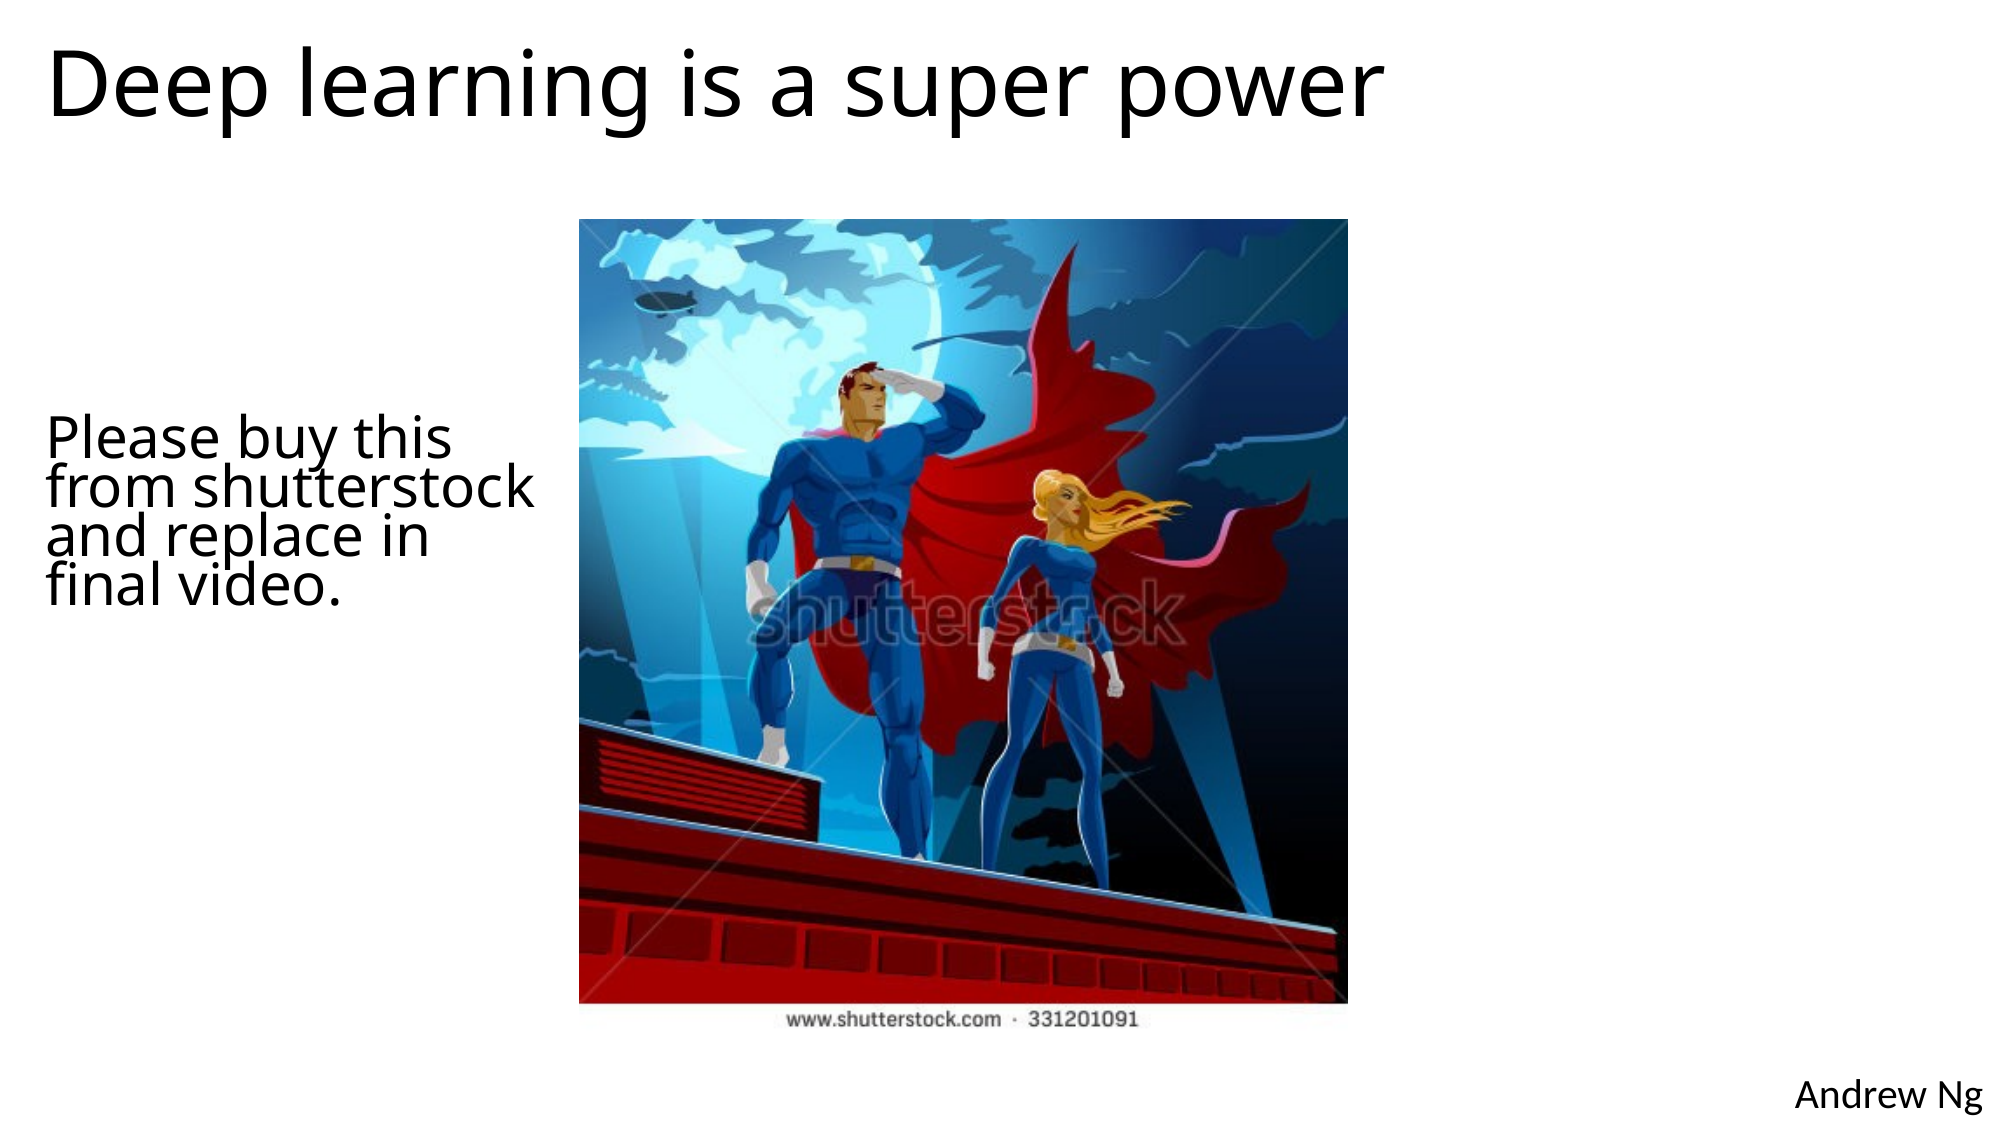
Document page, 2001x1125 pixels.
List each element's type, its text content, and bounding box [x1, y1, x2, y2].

picture [579, 219, 1348, 1039]
title Deep learning is a super power [30, 29, 2000, 248]
text_box Please buy this from shutterstock and replace in final video. [30, 411, 560, 630]
picture [1330, 301, 1337, 307]
